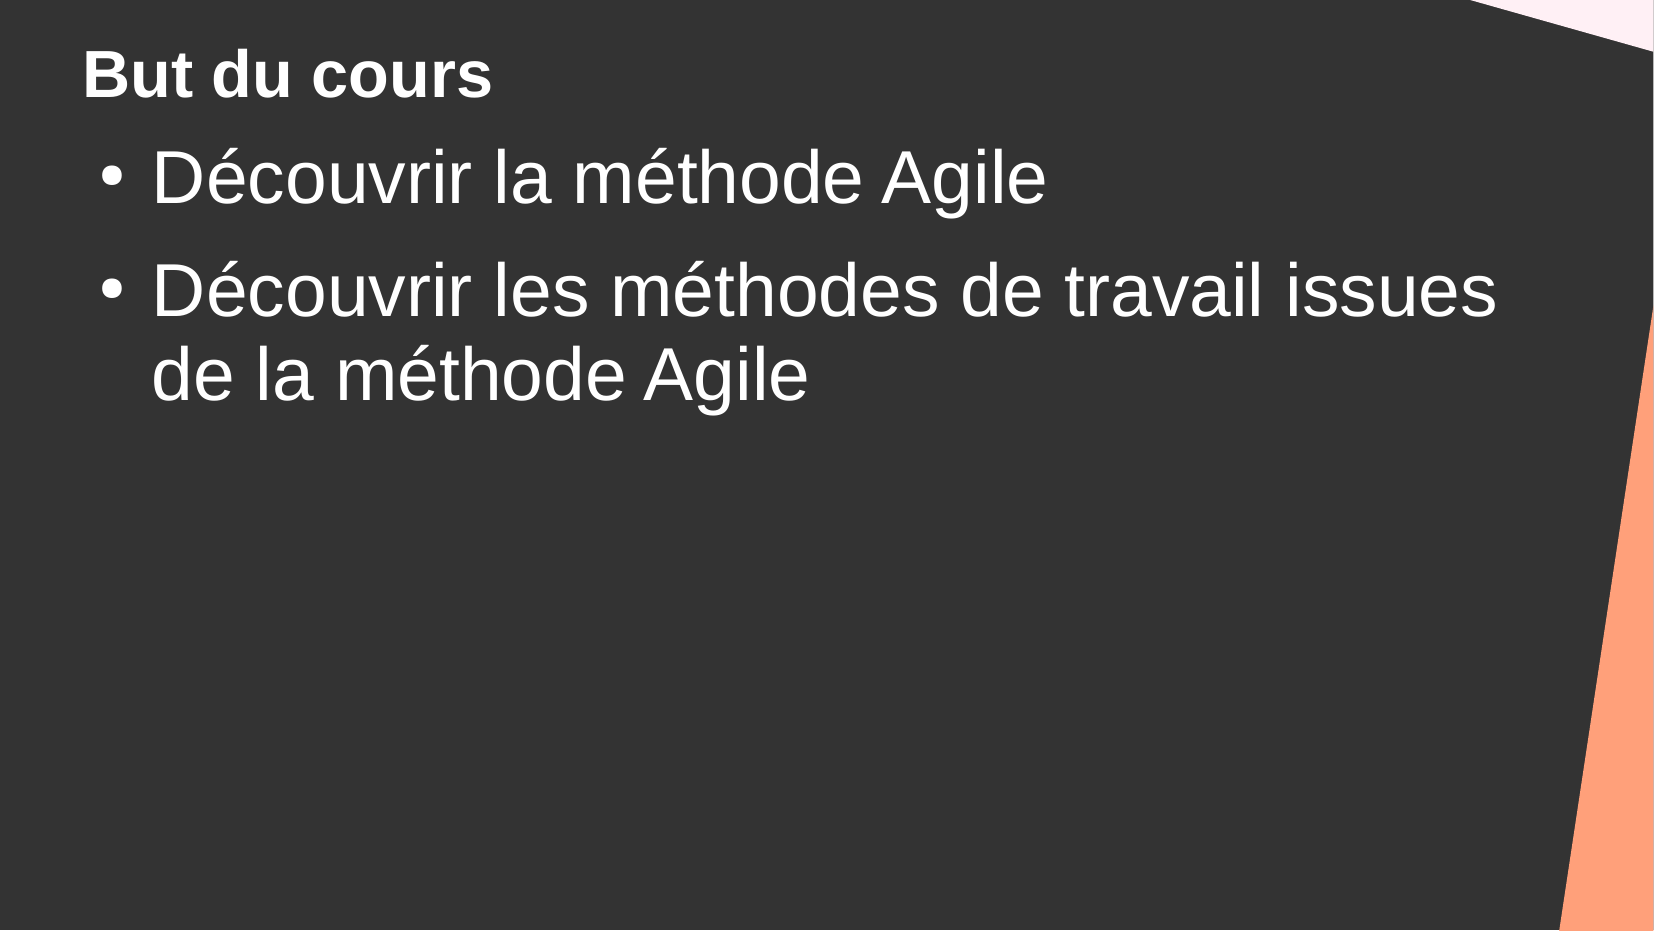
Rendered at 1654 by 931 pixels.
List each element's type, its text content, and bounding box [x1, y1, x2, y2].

text_box [1470, 0, 1654, 52]
text_box [1559, 301, 1654, 931]
title But du cours [82, 37, 1571, 122]
list Découvrir la méthode Agile Découvrir les méthodes de travail issues de la méthode Agile [80, 135, 1560, 762]
